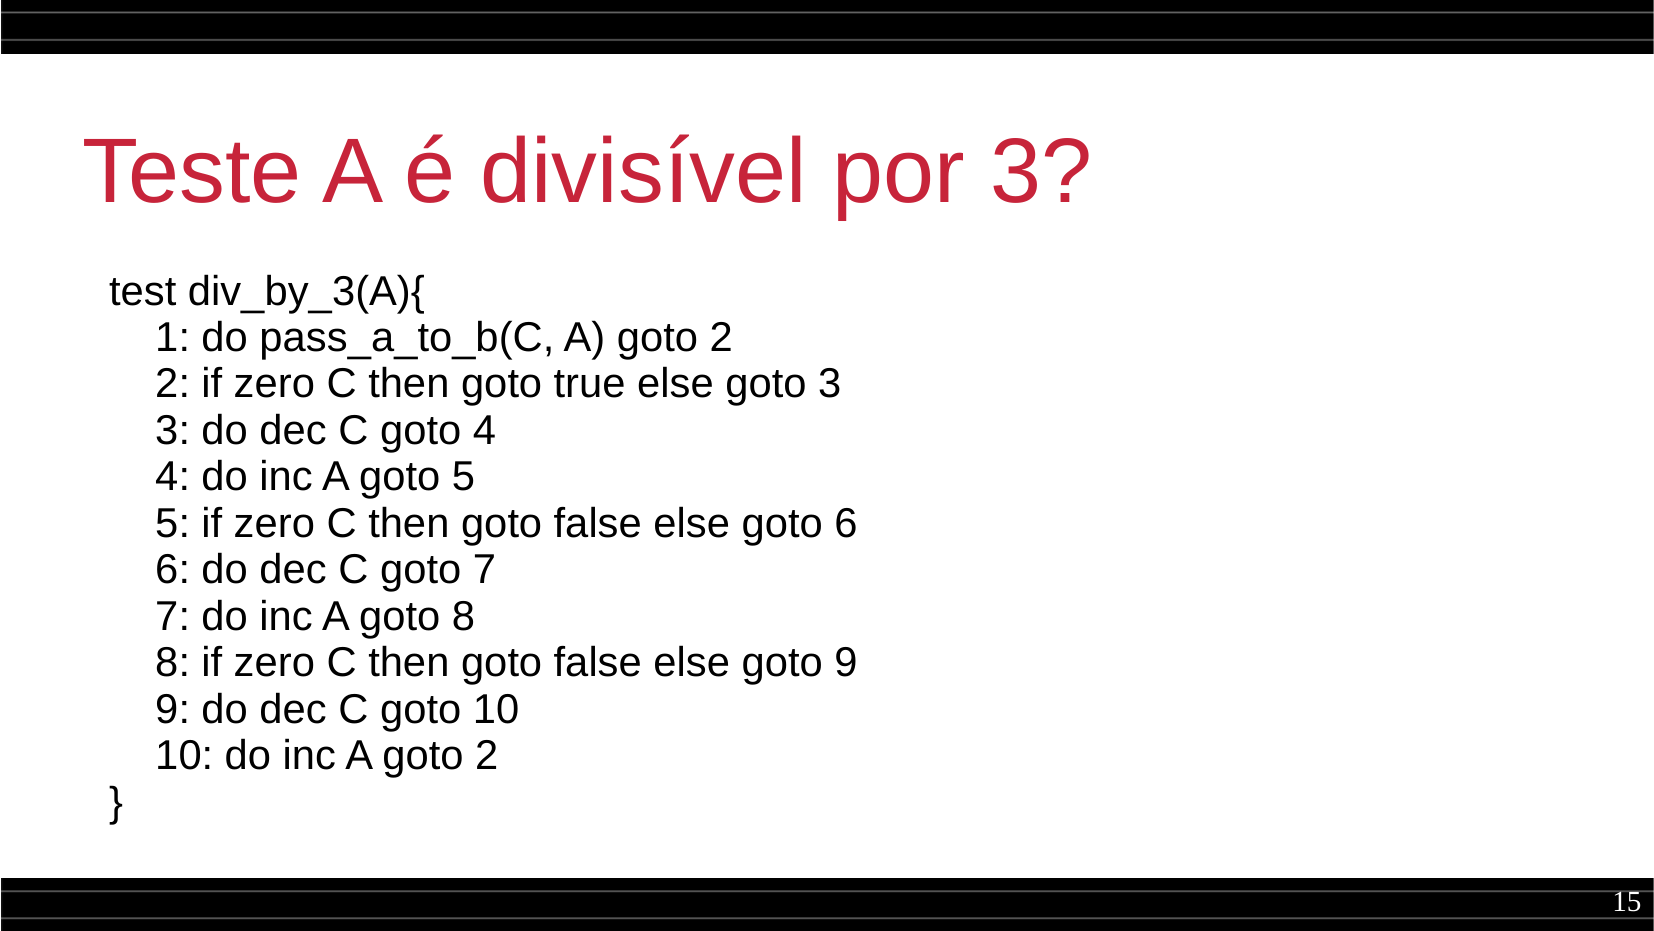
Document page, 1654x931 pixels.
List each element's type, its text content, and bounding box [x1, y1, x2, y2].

title Teste A é divisível por 3? [82, 92, 1571, 249]
picture [1, 0, 1654, 54]
picture [1, 878, 1654, 931]
text_box test div_by_3(A){ 1: do pass_a_to_b(C, A) goto 2 2: if zero C then goto true else goto 3 3: do dec C goto 4 4: do inc A goto 5 5: if zero C then goto false else goto 6 6: do dec C goto 7 7: do inc A goto 8 8: if zero C then goto false else goto 9 9: do dec C goto 10 10: do inc A goto 2 } [94, 259, 1117, 833]
